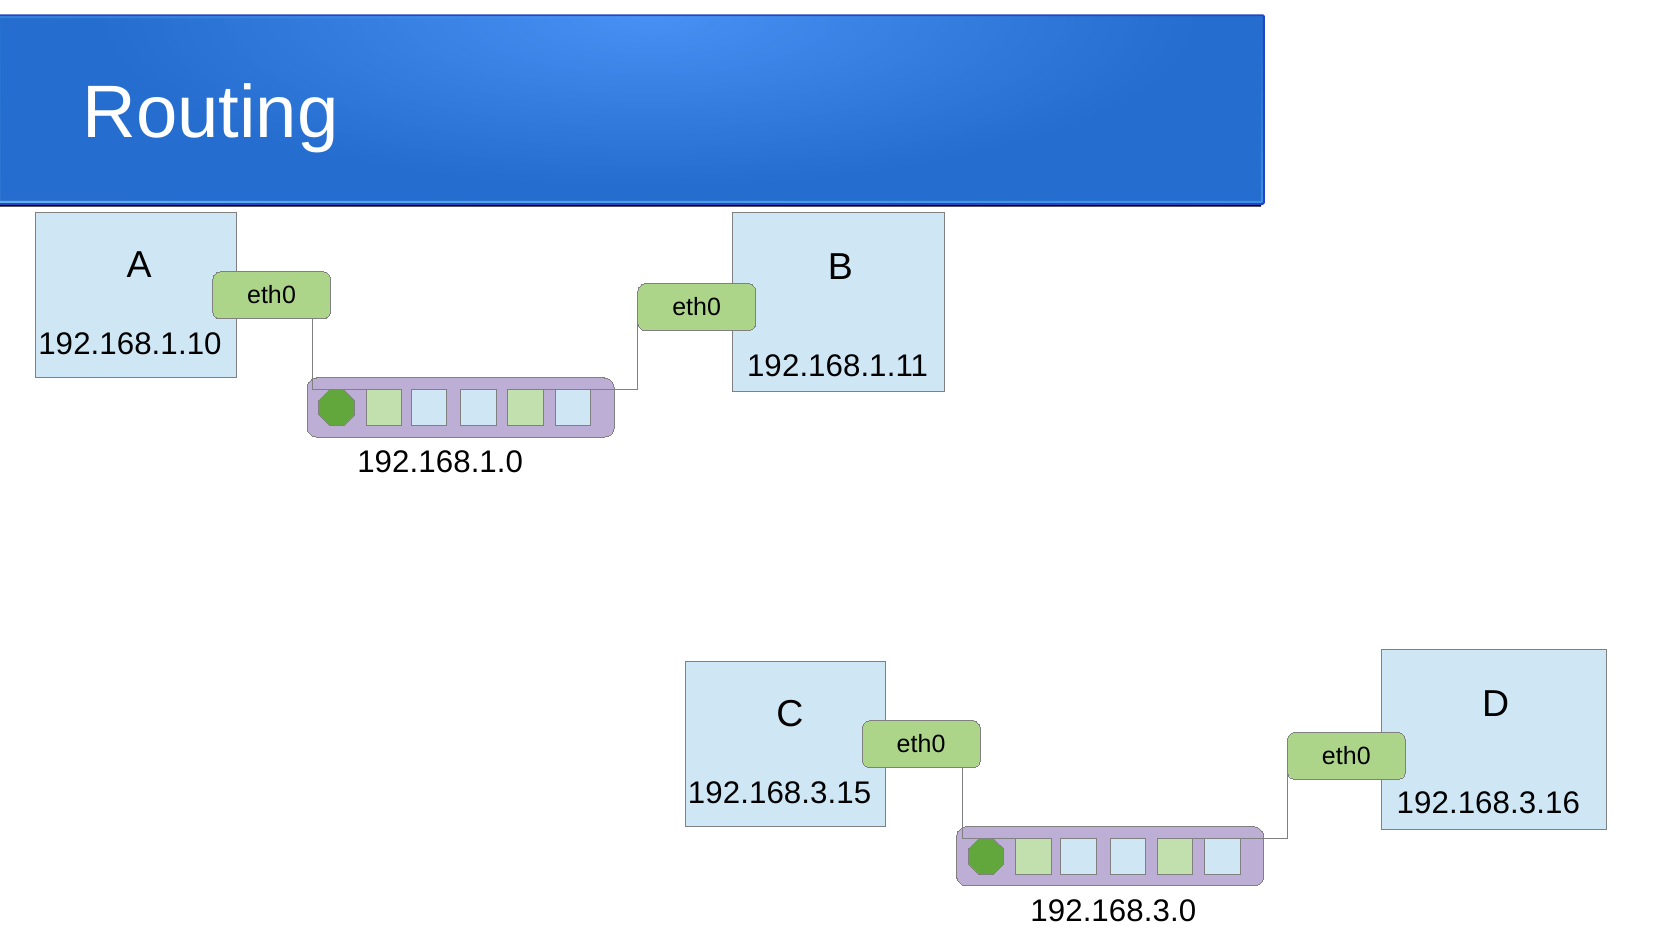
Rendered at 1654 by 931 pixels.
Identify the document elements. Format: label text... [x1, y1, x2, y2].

text_box [732, 212, 945, 340]
text_box 192.168.3.0 [1015, 885, 1264, 931]
text_box [956, 826, 1264, 886]
text_box eth0 [637, 283, 756, 331]
title Routing [82, 35, 1235, 189]
text_box B [813, 238, 864, 296]
text_box [1381, 649, 1607, 777]
text_box 192.168.1.0 [342, 437, 591, 497]
text_box 192.168.3.16 [1381, 777, 1607, 863]
text_box [35, 212, 237, 318]
text_box [685, 661, 886, 767]
text_box [307, 377, 615, 438]
text_box D [1467, 675, 1521, 733]
text_box eth0 [1287, 732, 1406, 780]
text_box 192.168.1.10 [23, 318, 272, 378]
text_box eth0 [862, 720, 981, 768]
text_box C [761, 685, 810, 767]
text_box A [111, 236, 160, 318]
text_box 192.168.3.15 [673, 767, 922, 827]
text_box eth0 [212, 271, 331, 319]
text_box 192.168.1.11 [732, 340, 945, 402]
